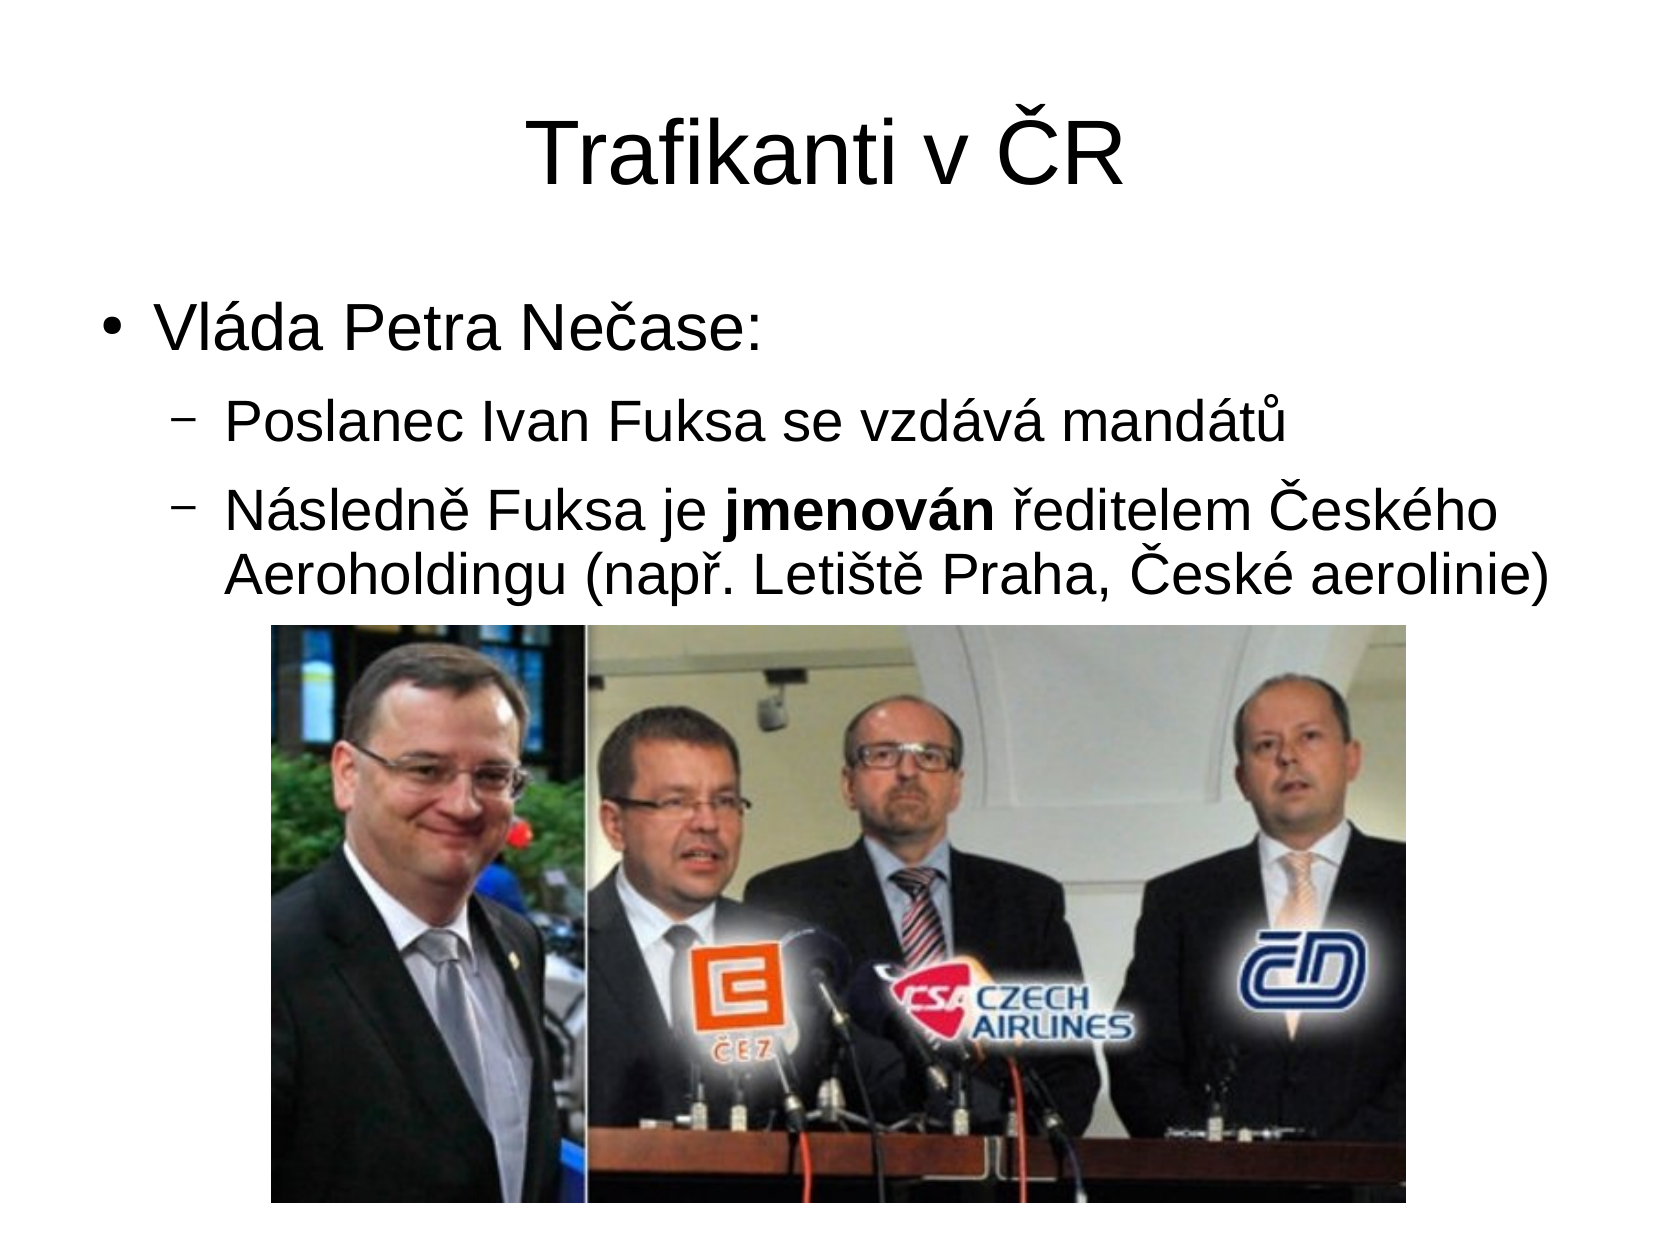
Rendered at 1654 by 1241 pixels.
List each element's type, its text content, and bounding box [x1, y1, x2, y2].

title Trafikanti v ČR [82, 49, 1571, 257]
list Vláda Petra Nečase: Poslanec Ivan Fuksa se vzdává mandátů Následně Fuksa je jmenován ředitelem Českého Aeroholdingu (např. Letiště Praha, České aerolinie) [82, 290, 1571, 1010]
picture [271, 625, 1406, 1203]
